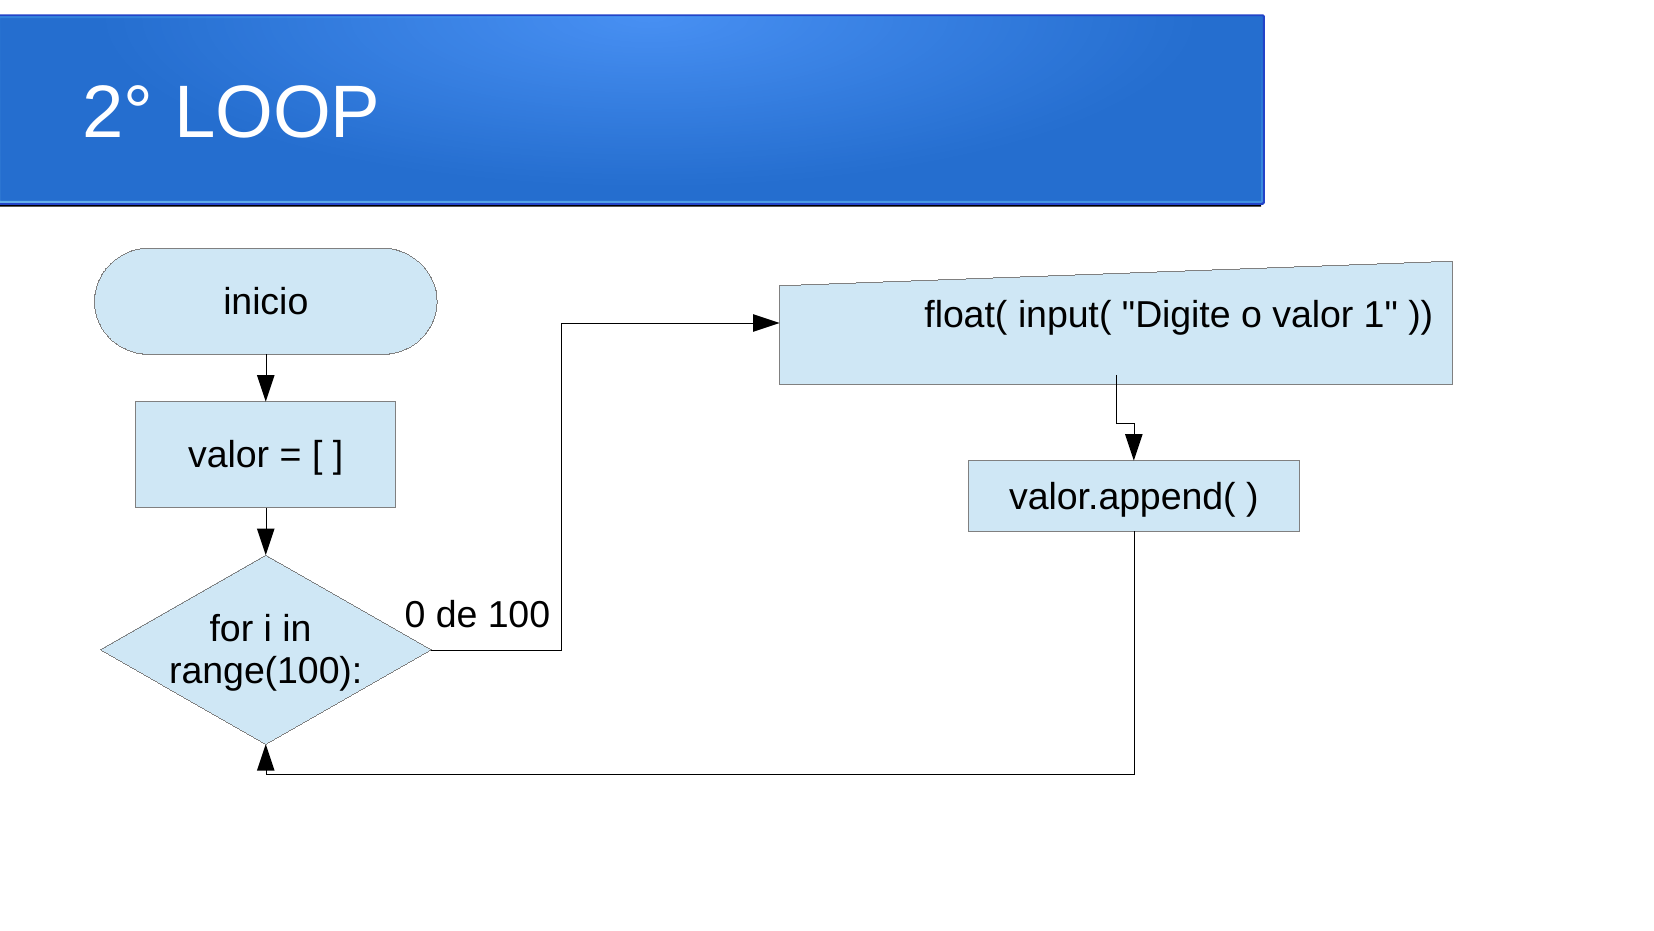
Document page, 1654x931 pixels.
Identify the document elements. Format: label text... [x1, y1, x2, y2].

text_box valor = [ ] [135, 401, 396, 508]
text_box 0 de 100 [389, 586, 615, 686]
title 2° LOOP [82, 35, 1235, 189]
text_box valor.append( ) [968, 460, 1300, 532]
text_box float( input( "Digite o valor 1" )) [779, 261, 1453, 385]
text_box inicio [94, 248, 438, 355]
text_box for i in range(100): [100, 555, 432, 745]
